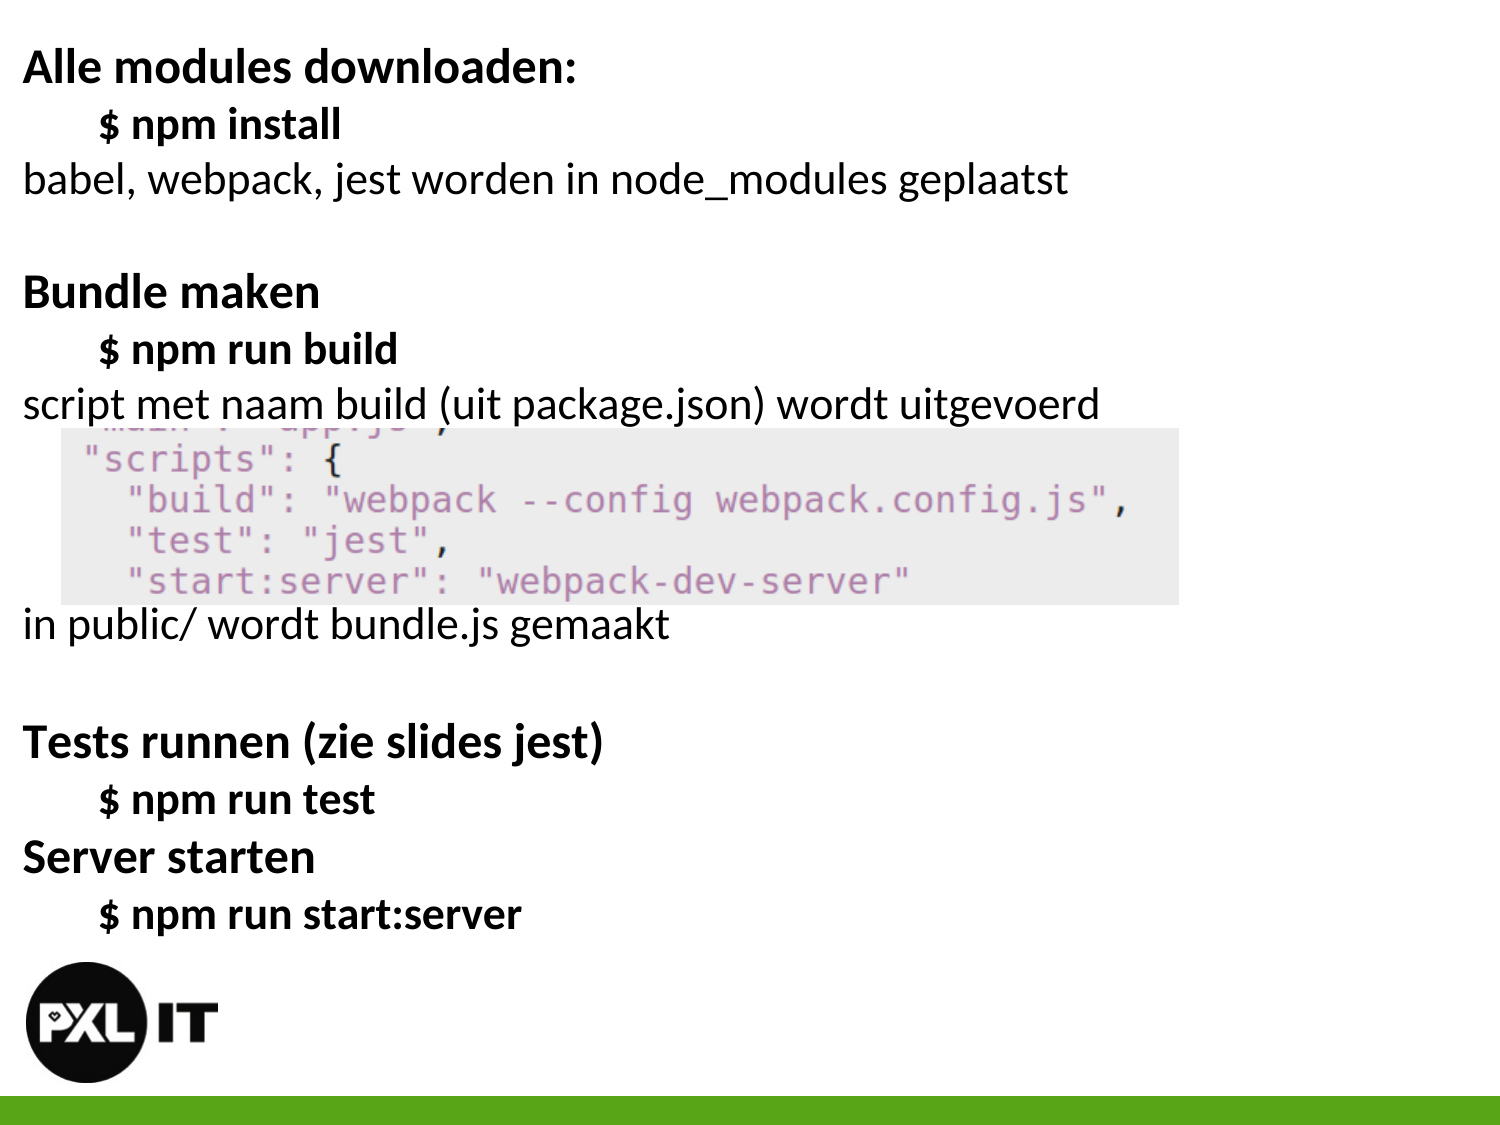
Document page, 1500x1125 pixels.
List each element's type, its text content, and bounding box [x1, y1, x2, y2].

picture [61, 428, 1179, 605]
text_box Alle modules downloaden: $ npm install babel, webpack, jest worden in node_modules geplaatst Bundle maken $ npm run build script met naam build (uit package.json) wordt uitgevoerd in public/ wordt bundle.js gemaakt Tests runnen (zie slides jest) $ npm run test Server starten $ npm run start:server [7, 26, 1435, 1125]
